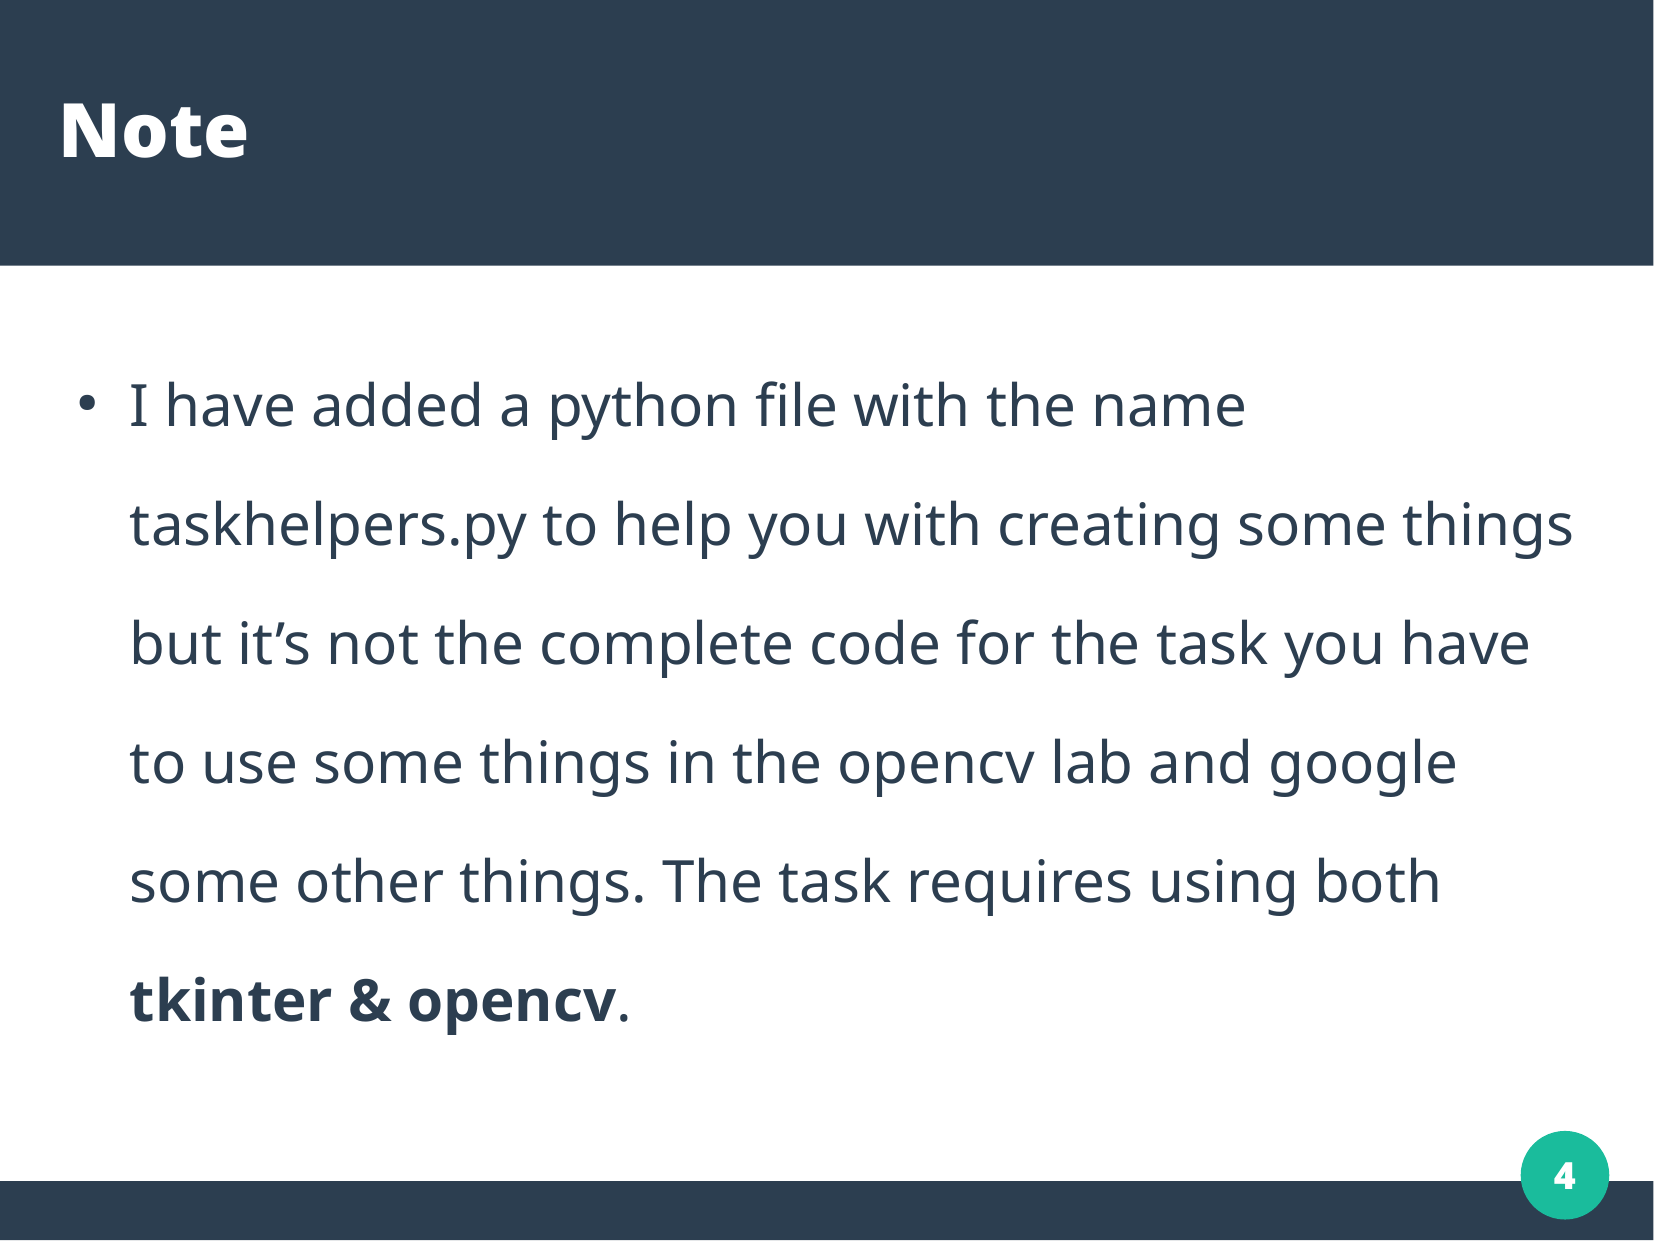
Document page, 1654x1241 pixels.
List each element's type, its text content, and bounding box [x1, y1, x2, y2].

title Note [59, 49, 1595, 207]
list I have added a python file with the name taskhelpers.py to help you with creating some things but it’s not the complete code for the task you have to use some things in the opencv lab and google some other things. The task requires using both tkinter & opencv. [59, 324, 1595, 1152]
